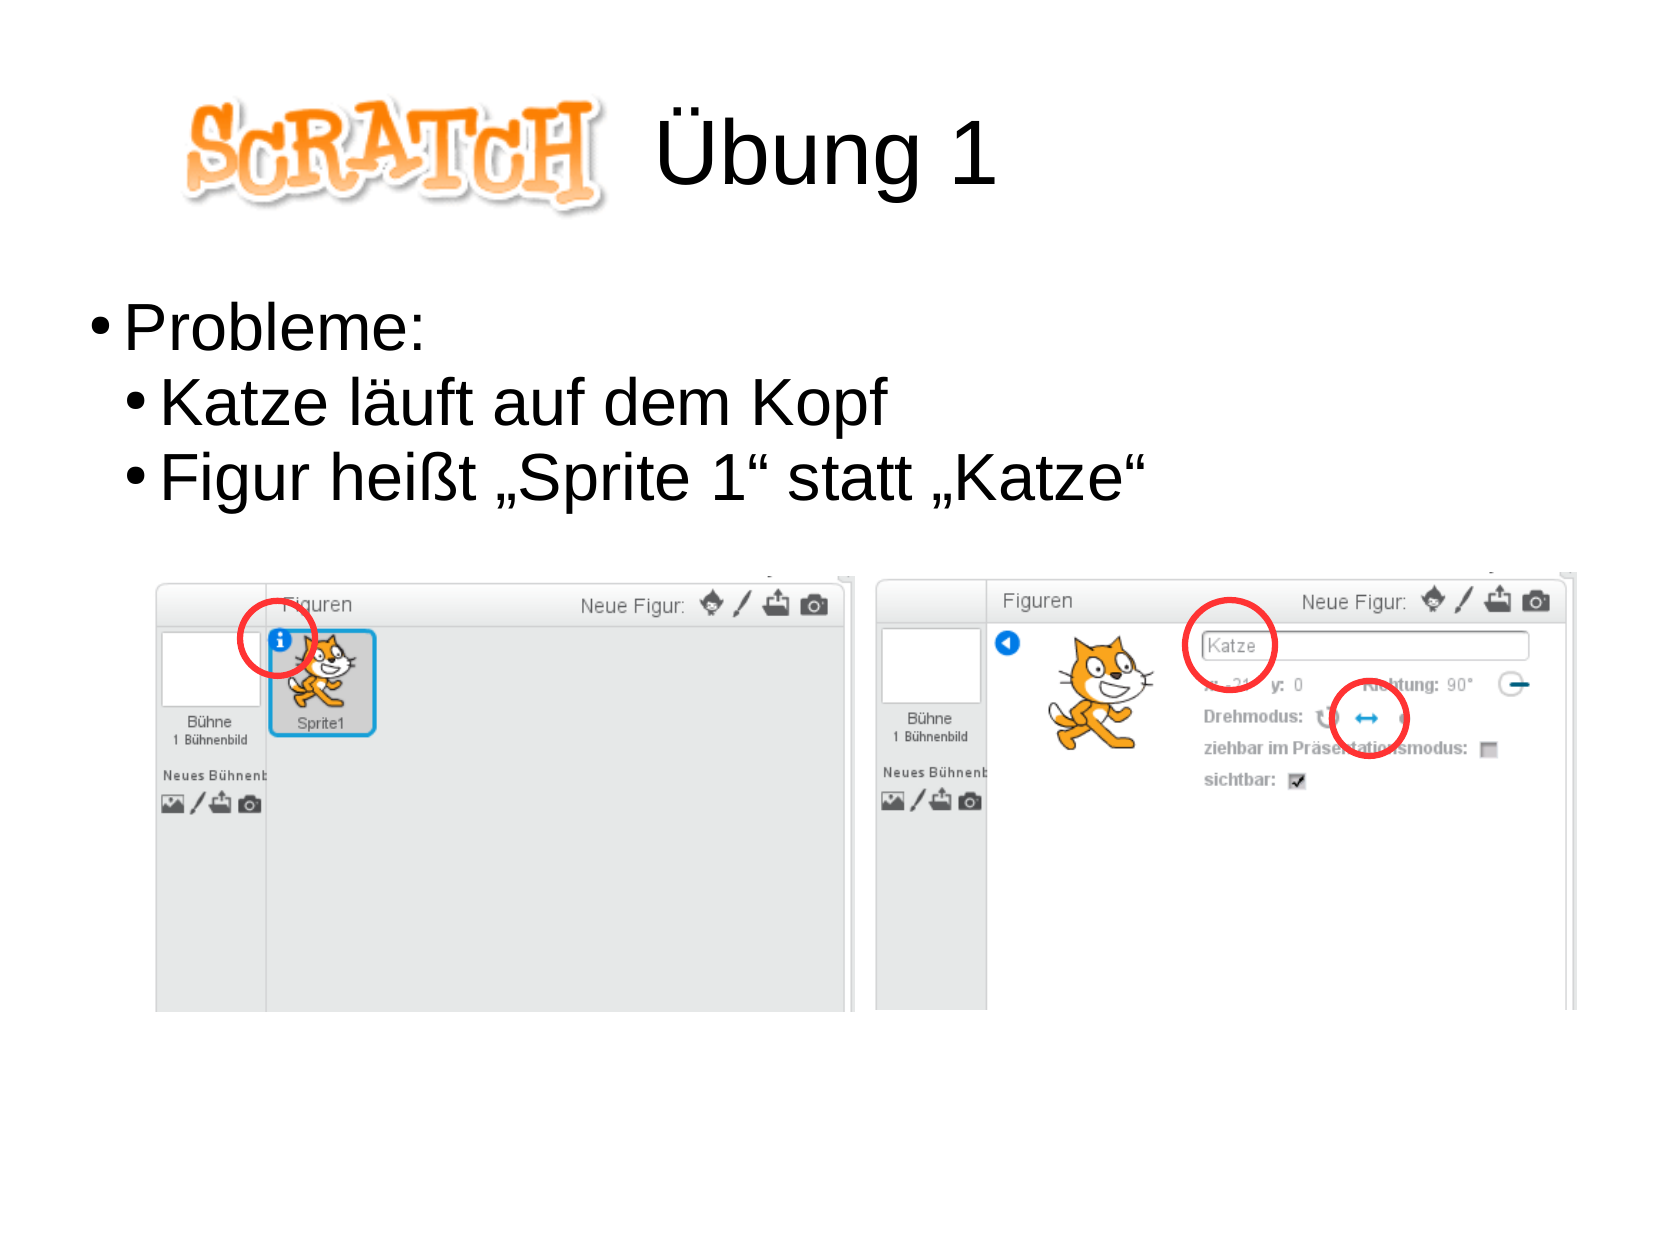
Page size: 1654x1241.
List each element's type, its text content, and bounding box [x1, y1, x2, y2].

picture [150, 576, 855, 1012]
title Übung 1 [82, 49, 1571, 257]
picture [870, 572, 1577, 1010]
subtitle Probleme: Katze läuft auf dem Kopf Figur heißt „Sprite 1“ statt „Katze“ [88, 290, 1577, 1010]
picture [177, 90, 616, 223]
